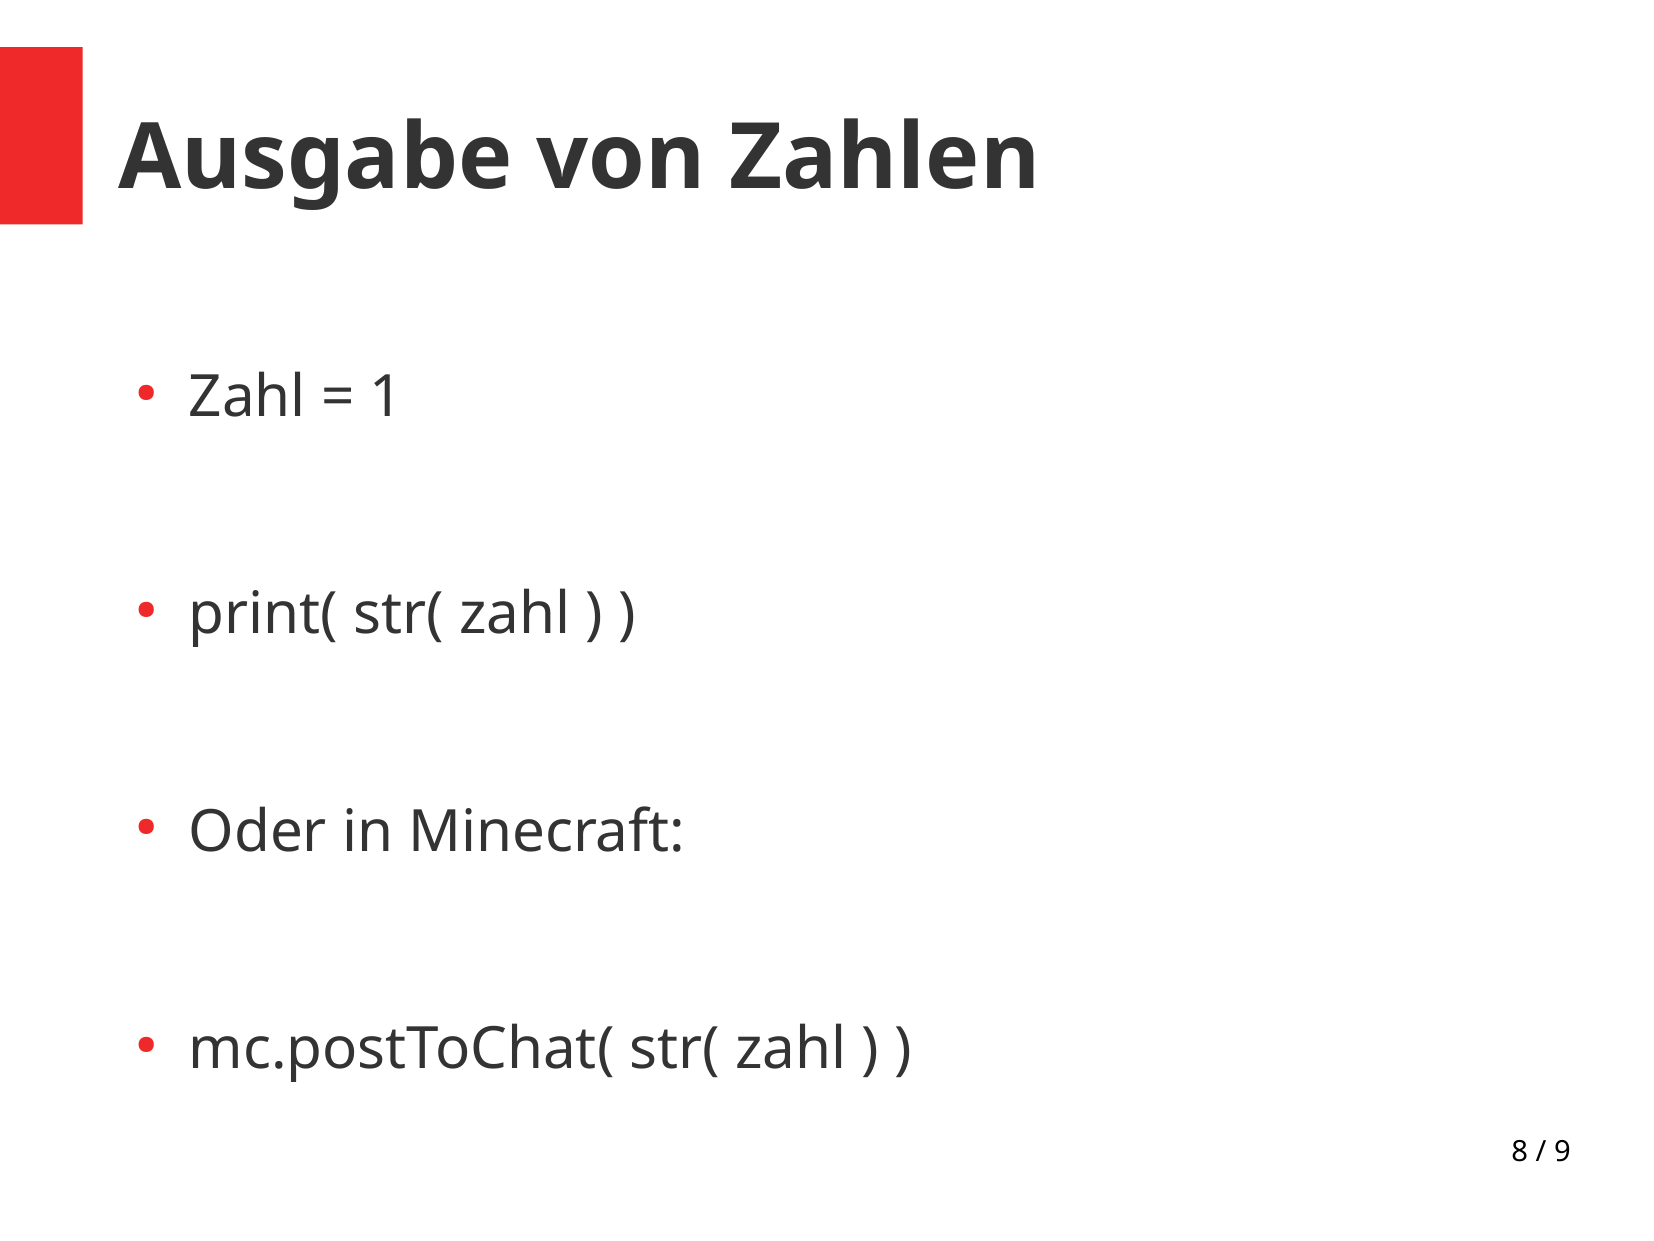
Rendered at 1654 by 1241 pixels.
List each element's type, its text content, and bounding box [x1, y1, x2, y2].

title Ausgabe von Zahlen [118, 49, 1571, 257]
list Zahl = 1 print( str( zahl ) ) Oder in Minecraft: mc.postToChat( str( zahl ) ) [118, 354, 1536, 1074]
